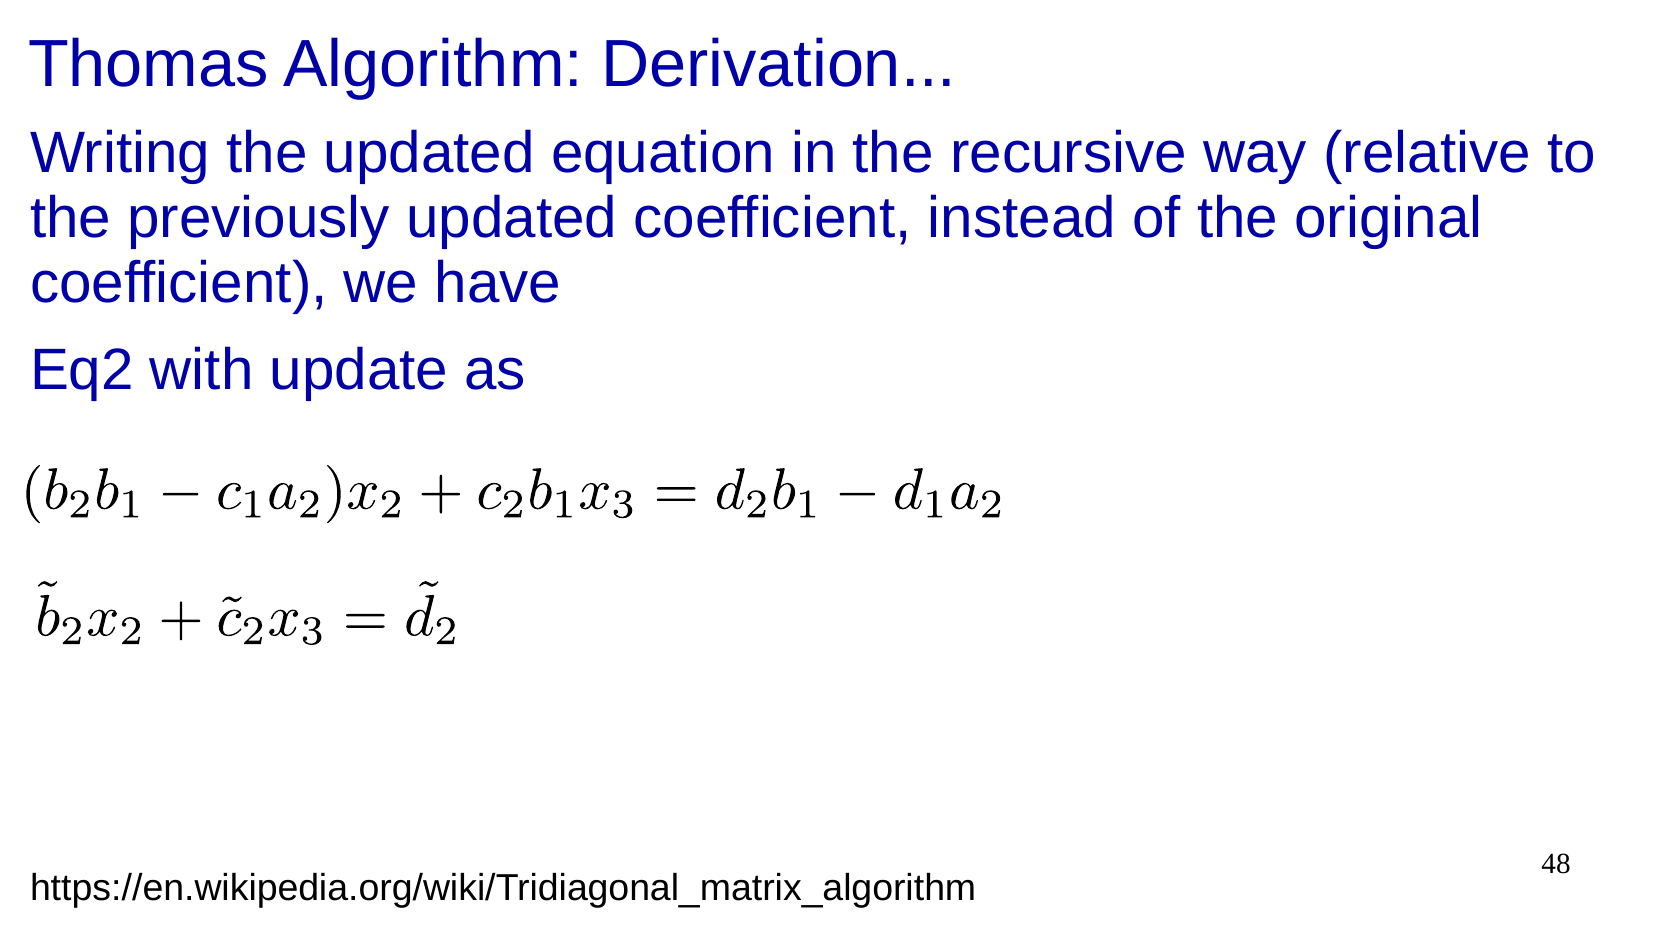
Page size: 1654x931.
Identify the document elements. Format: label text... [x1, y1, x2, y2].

list Writing the updated equation in the recursive way (relative to the previously updated coefficient, instead of the original coefficient), we have Eq2 with update as [30, 120, 1645, 916]
text_box [33, 581, 458, 646]
text_box https://en.wikipedia.org/wiki/Tridiagonal_matrix_algorithm [15, 858, 992, 916]
title Thomas Algorithm: Derivation... [28, 21, 1626, 106]
text_box [20, 465, 1003, 524]
